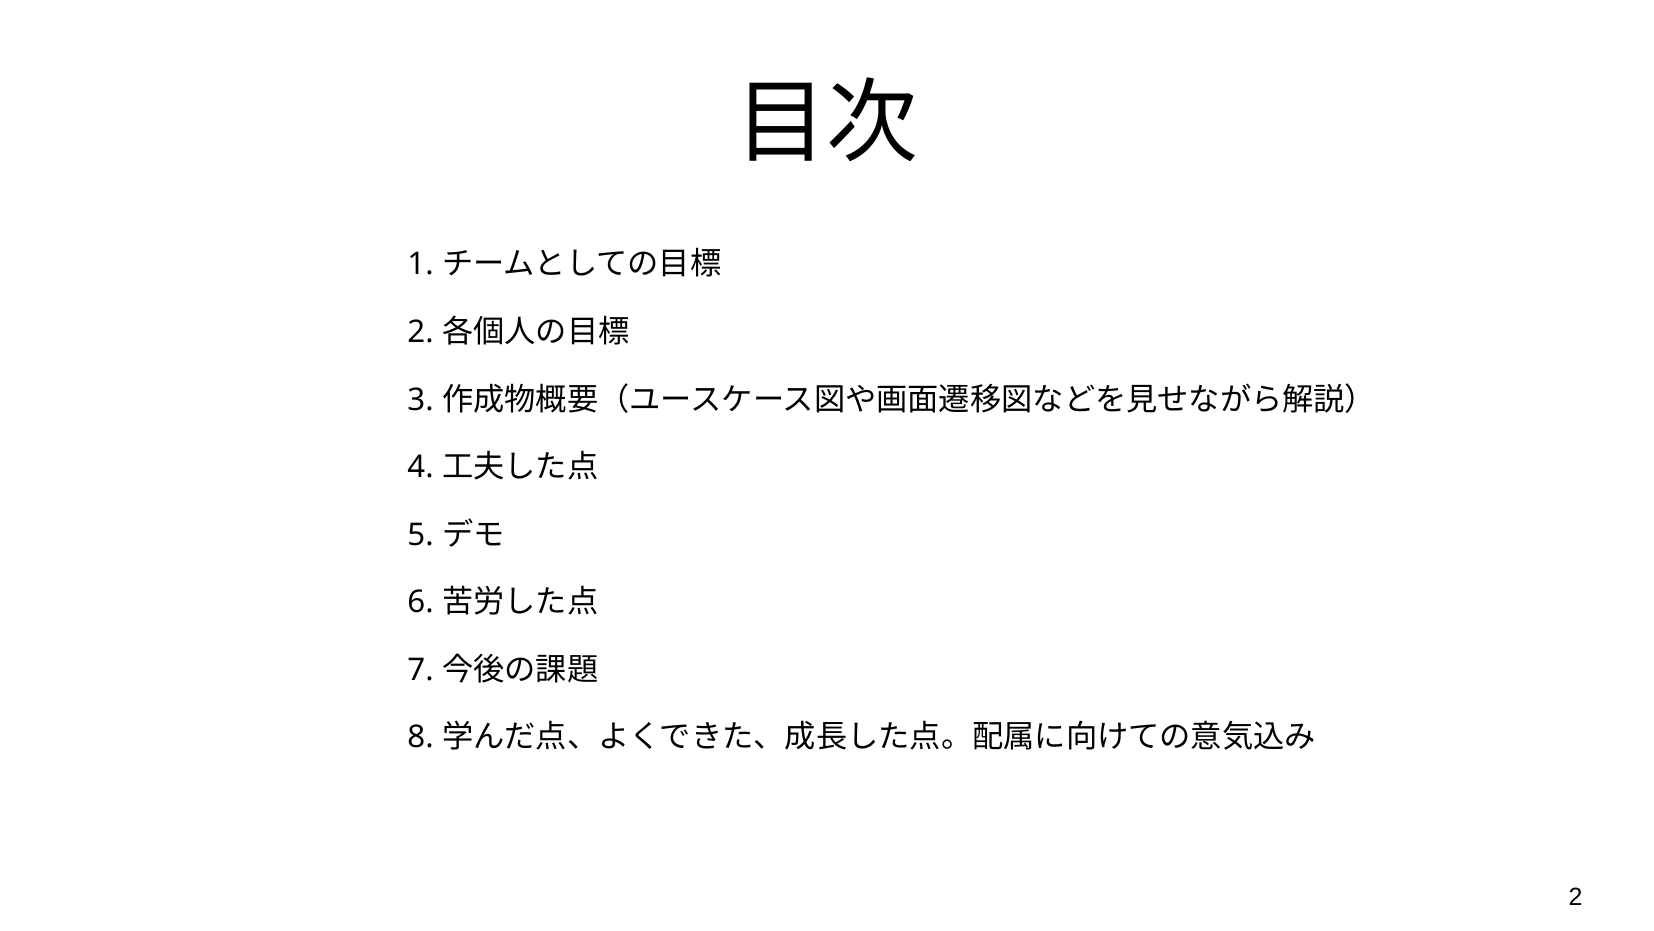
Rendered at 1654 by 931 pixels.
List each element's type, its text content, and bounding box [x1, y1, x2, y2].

subtitle 1. チームとしての目標 2. 各個人の目標 3. 作成物概要（ユースケース図や画面遷移図などを見せながら解説） 4. 工夫した点 5. デモ 6. 苦労した点 7. 今後の課題 8. 学んだ点、よくできた、成長した点。配属に向けての意気込み [407, 206, 1418, 747]
text_box <番号> [1567, 875, 1654, 931]
title 目次 [82, 37, 1571, 193]
